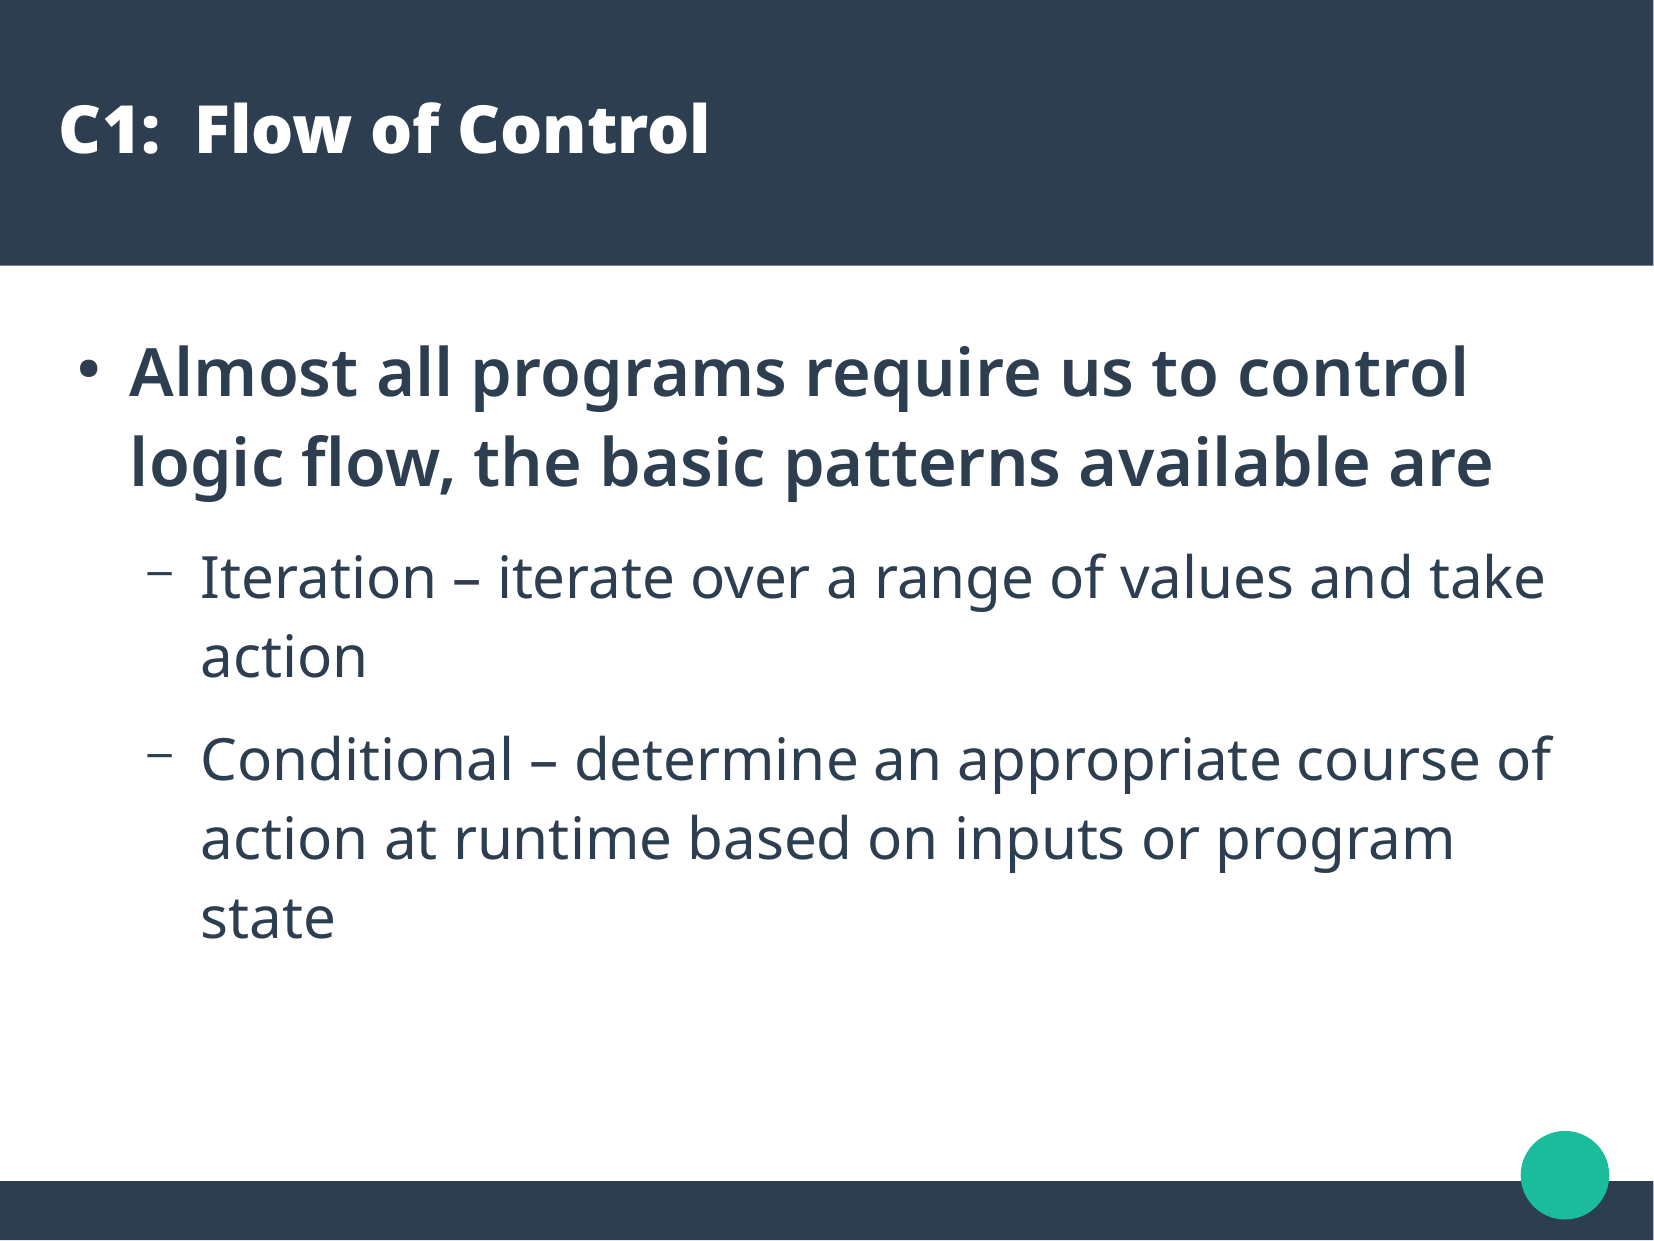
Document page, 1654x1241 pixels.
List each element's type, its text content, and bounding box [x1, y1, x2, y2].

list Almost all programs require us to control logic flow, the basic patterns available are Iteration – iterate over a range of values and take action Conditional – determine an appropriate course of action at runtime based on inputs or program state [59, 324, 1595, 1152]
title C1: Flow of Control [59, 49, 1595, 207]
